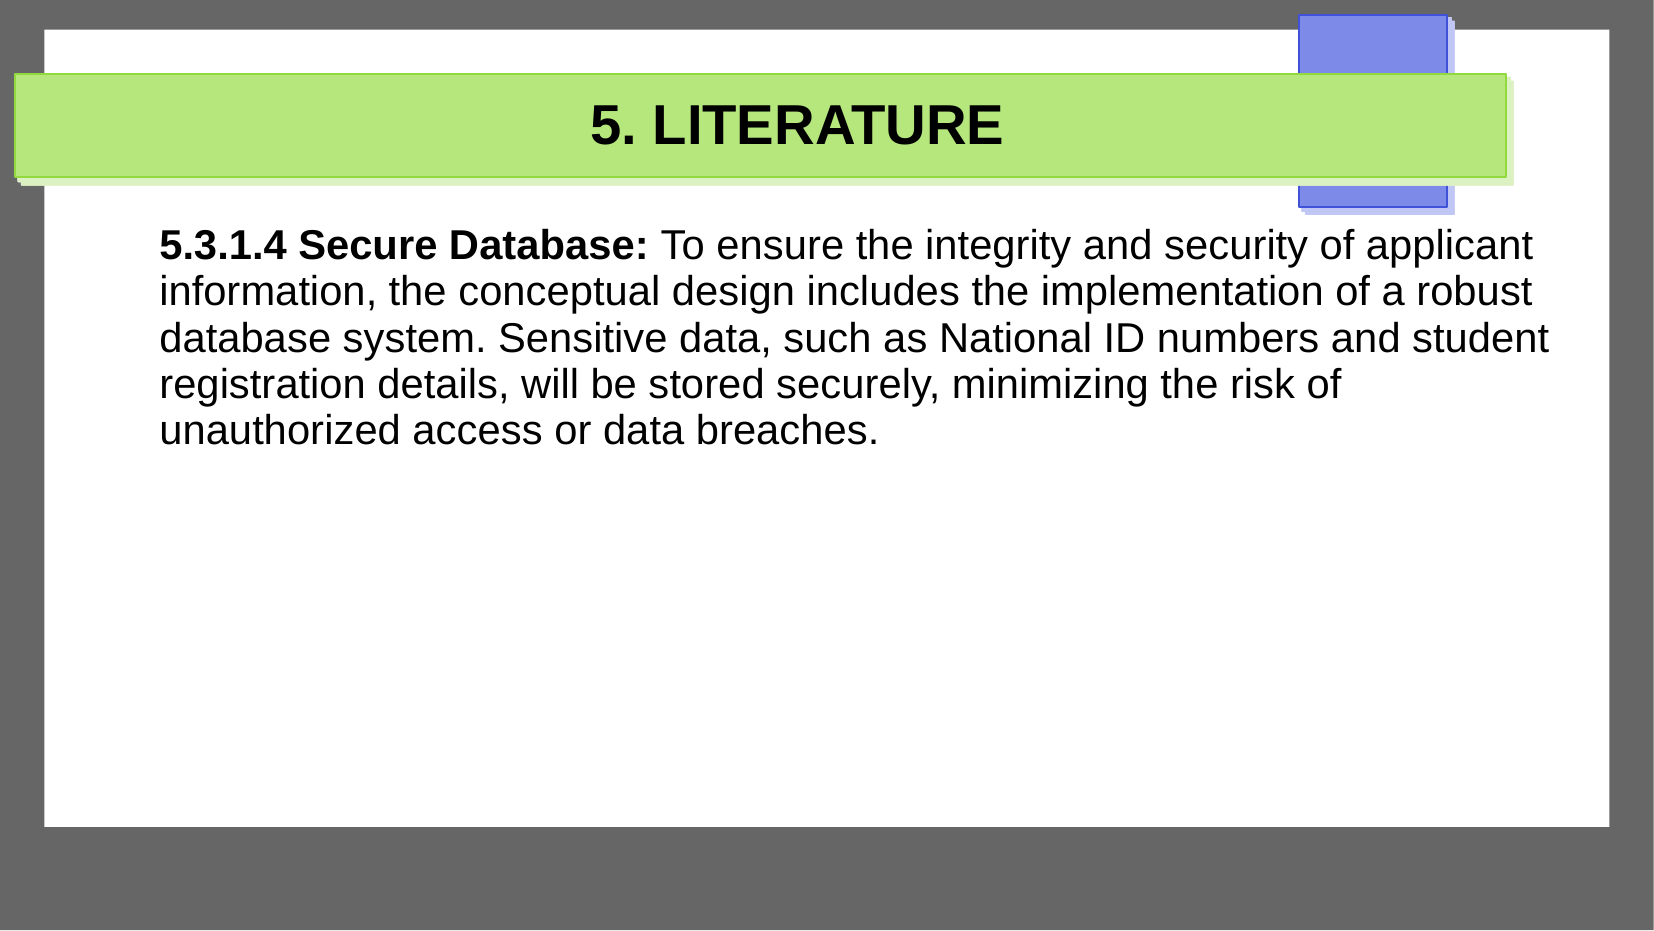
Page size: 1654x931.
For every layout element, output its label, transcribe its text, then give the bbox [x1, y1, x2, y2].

list 5.3.1.4 Secure Database: To ensure the integrity and security of applicant information, the conceptual design includes the implementation of a robust database system. Sensitive data, such as National ID numbers and student registration details, will be stored securely, minimizing the risk of unauthorized access or data breaches. [88, 221, 1565, 813]
title 5. LITERATURE [88, 73, 1506, 178]
